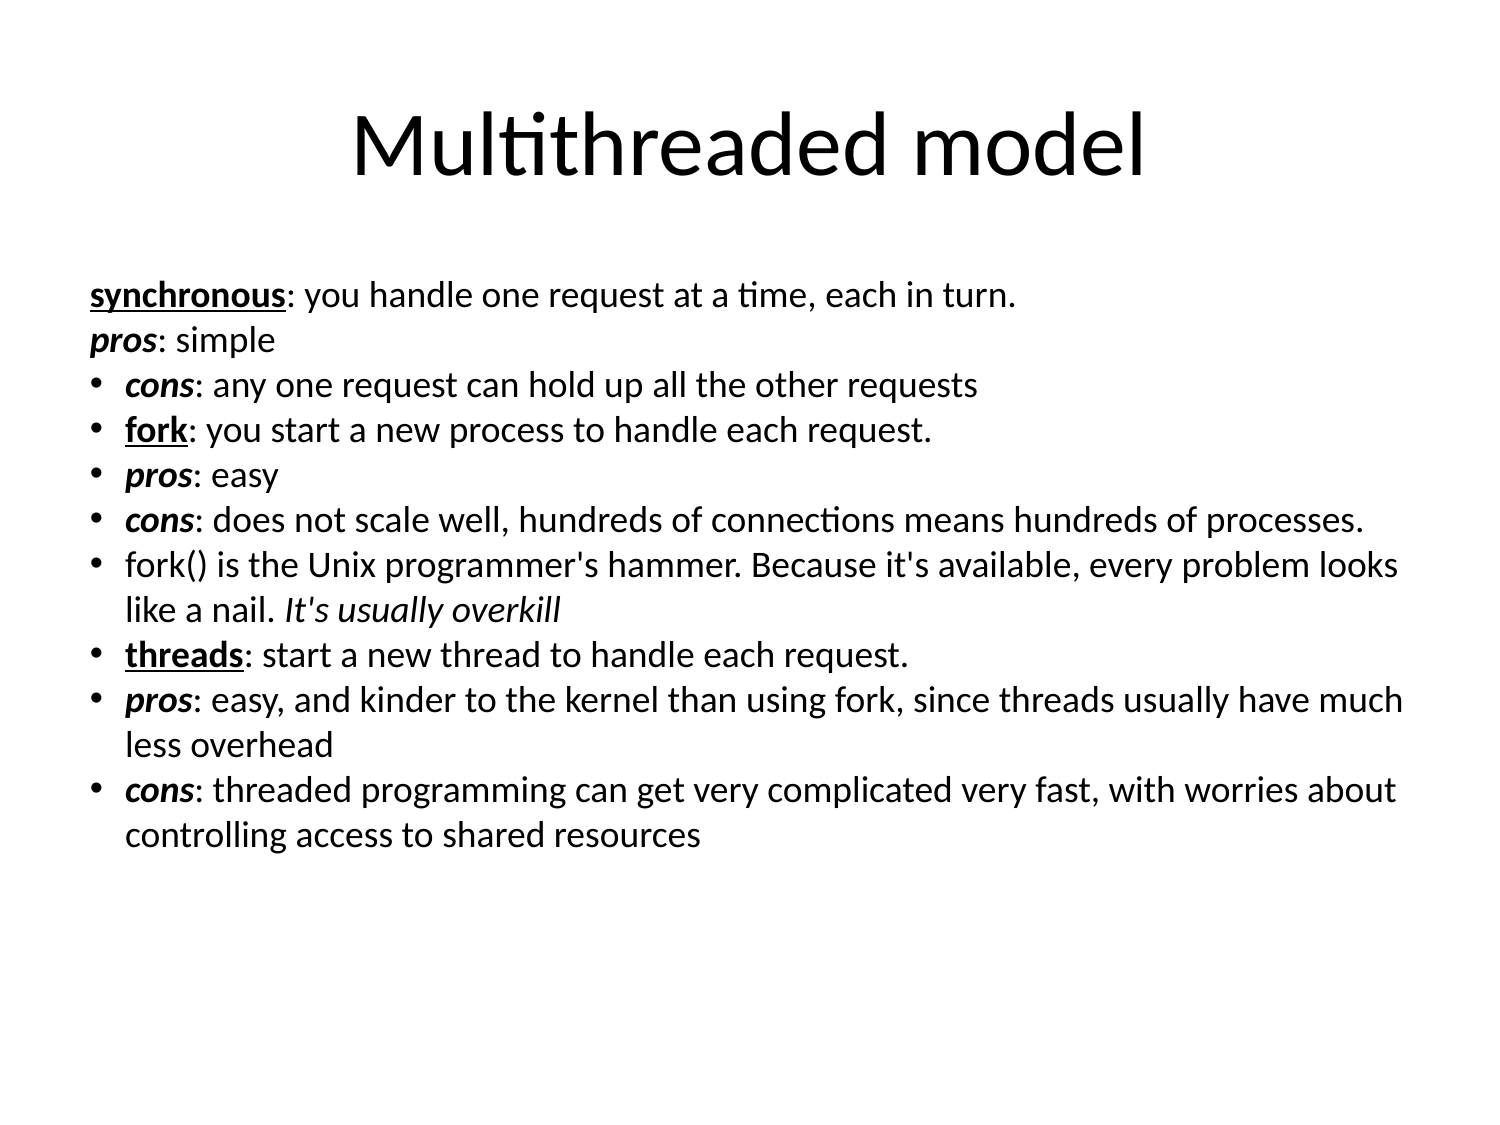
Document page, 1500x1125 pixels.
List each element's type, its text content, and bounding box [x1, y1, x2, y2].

text_box synchronous: you handle one request at a time, each in turn. pros: simple cons: any one request can hold up all the other requests fork: you start a new process to handle each request. pros: easy cons: does not scale well, hundreds of connections means hundreds of processes. fork() is the Unix programmer's hammer. Because it's available, every problem looks like a nail. It's usually overkill threads: start a new thread to handle each request. pros: easy, and kinder to the kernel than using fork, since threads usually have much less overhead cons: threaded programming can get very complicated very fast, with worries about controlling access to shared resources [75, 262, 1425, 1005]
text_box Multithreaded model [75, 45, 1425, 233]
